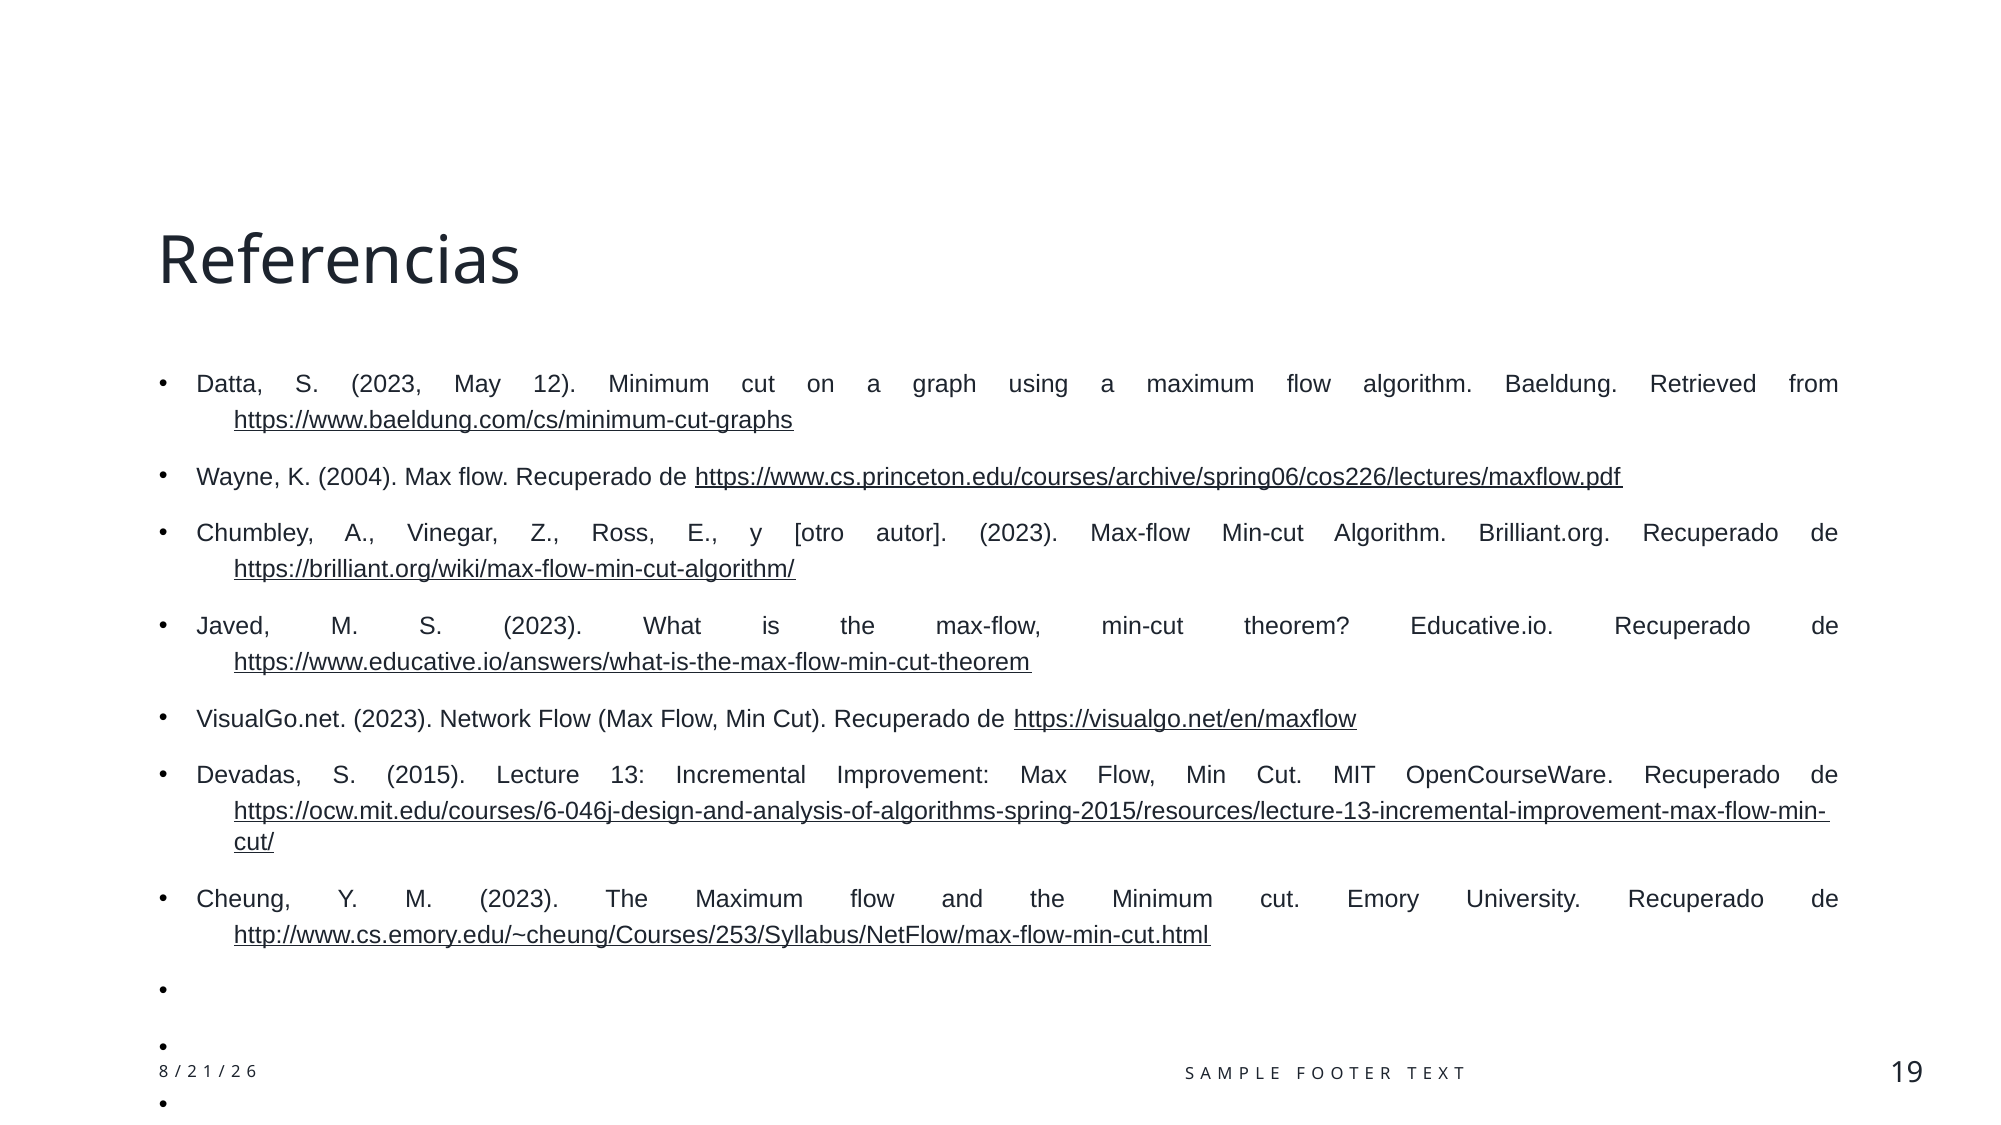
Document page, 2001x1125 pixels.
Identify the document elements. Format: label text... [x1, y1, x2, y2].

slide_number [1875, 1042, 1961, 1103]
list Datta, S. (2023, May 12). Minimum cut on a graph using a maximum flow algorithm. Baeldung. Retrieved from https://www.baeldung.com/cs/minimum-cut-graphs Wayne, K. (2004). Max flow. Recuperado de https://www.cs.princeton.edu/courses/archive/spring06/cos226/lectures/maxflow.pdf Chumbley, A., Vinegar, Z., Ross, E., y [otro autor]. (2023). Max-flow Min-cut Algorithm. Brilliant.org. Recuperado de https://brilliant.org/wiki/max-flow-min-cut-algorithm/ Javed, M. S. (2023). What is the max-flow, min-cut theorem? Educative.io. Recuperado de https://www.educative.io/answers/what-is-the-max-flow-min-cut-theorem VisualGo.net. (2023). Network Flow (Max Flow, Min Cut). Recuperado de https://visualgo.net/en/maxflow Devadas, S. (2015). Lecture 13: Incremental Improvement: Max Flow, Min Cut. MIT OpenCourseWare. Recuperado de https://ocw.mit.edu/courses/6-046j-design-and-analysis-of-algorithms-spring-2015/resources/lecture-13-incremental-improvement-max-flow-min-cut/ Cheung, Y. M. (2023). The Maximum flow and the Minimum cut. Emory University. Recuperado de http://www.cs.emory.edu/~cheung/Courses/253/Syllabus/NetFlow/max-flow-min-cut.html [143, 353, 1857, 995]
footer Sample Footer Text [1170, 1042, 1875, 1103]
title Referencias [142, 96, 1858, 305]
slide_number [143, 1042, 594, 1103]
